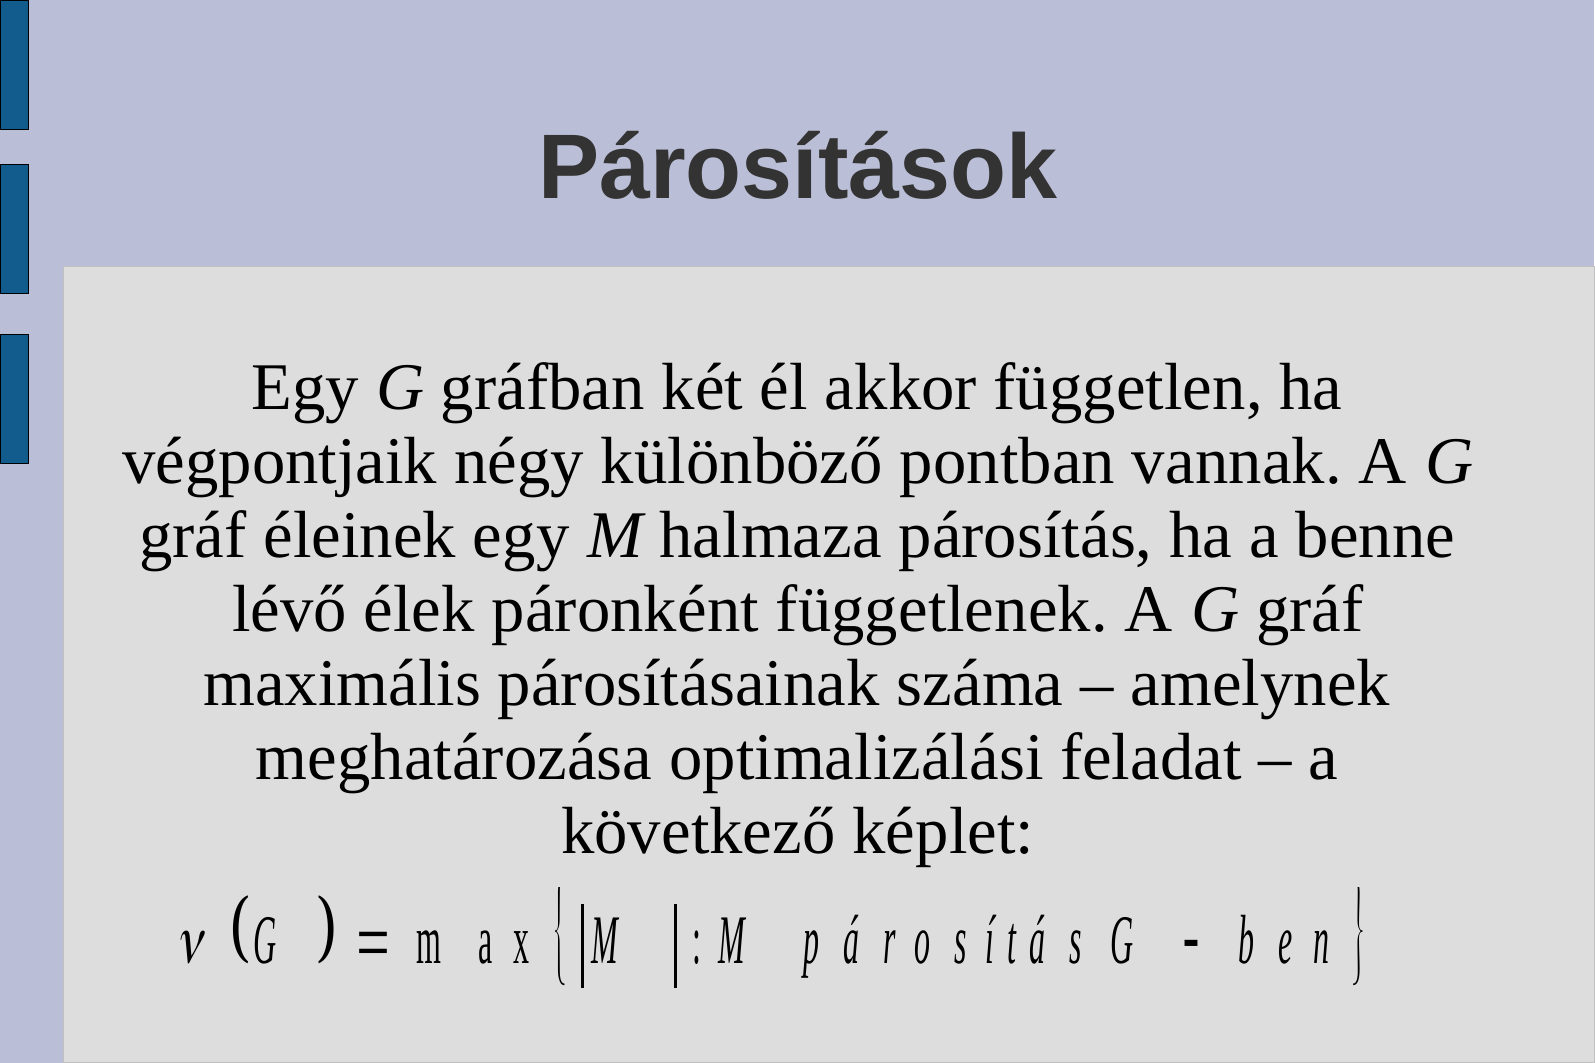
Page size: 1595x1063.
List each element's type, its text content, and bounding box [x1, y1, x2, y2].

title Párosítások [117, 85, 1479, 249]
subtitle Egy G gráfban két él akkor független, ha végpontjaik négy különböző pontban vannak. A G gráf éleinek egy M halmaza párosítás, ha a benne lévő élek páronként függetlenek. A G gráf maximális párosításainak száma – amelynek meghatározása optimalizálási feladat – a következő képlet: [117, 302, 1479, 990]
picture [177, 887, 1388, 1004]
